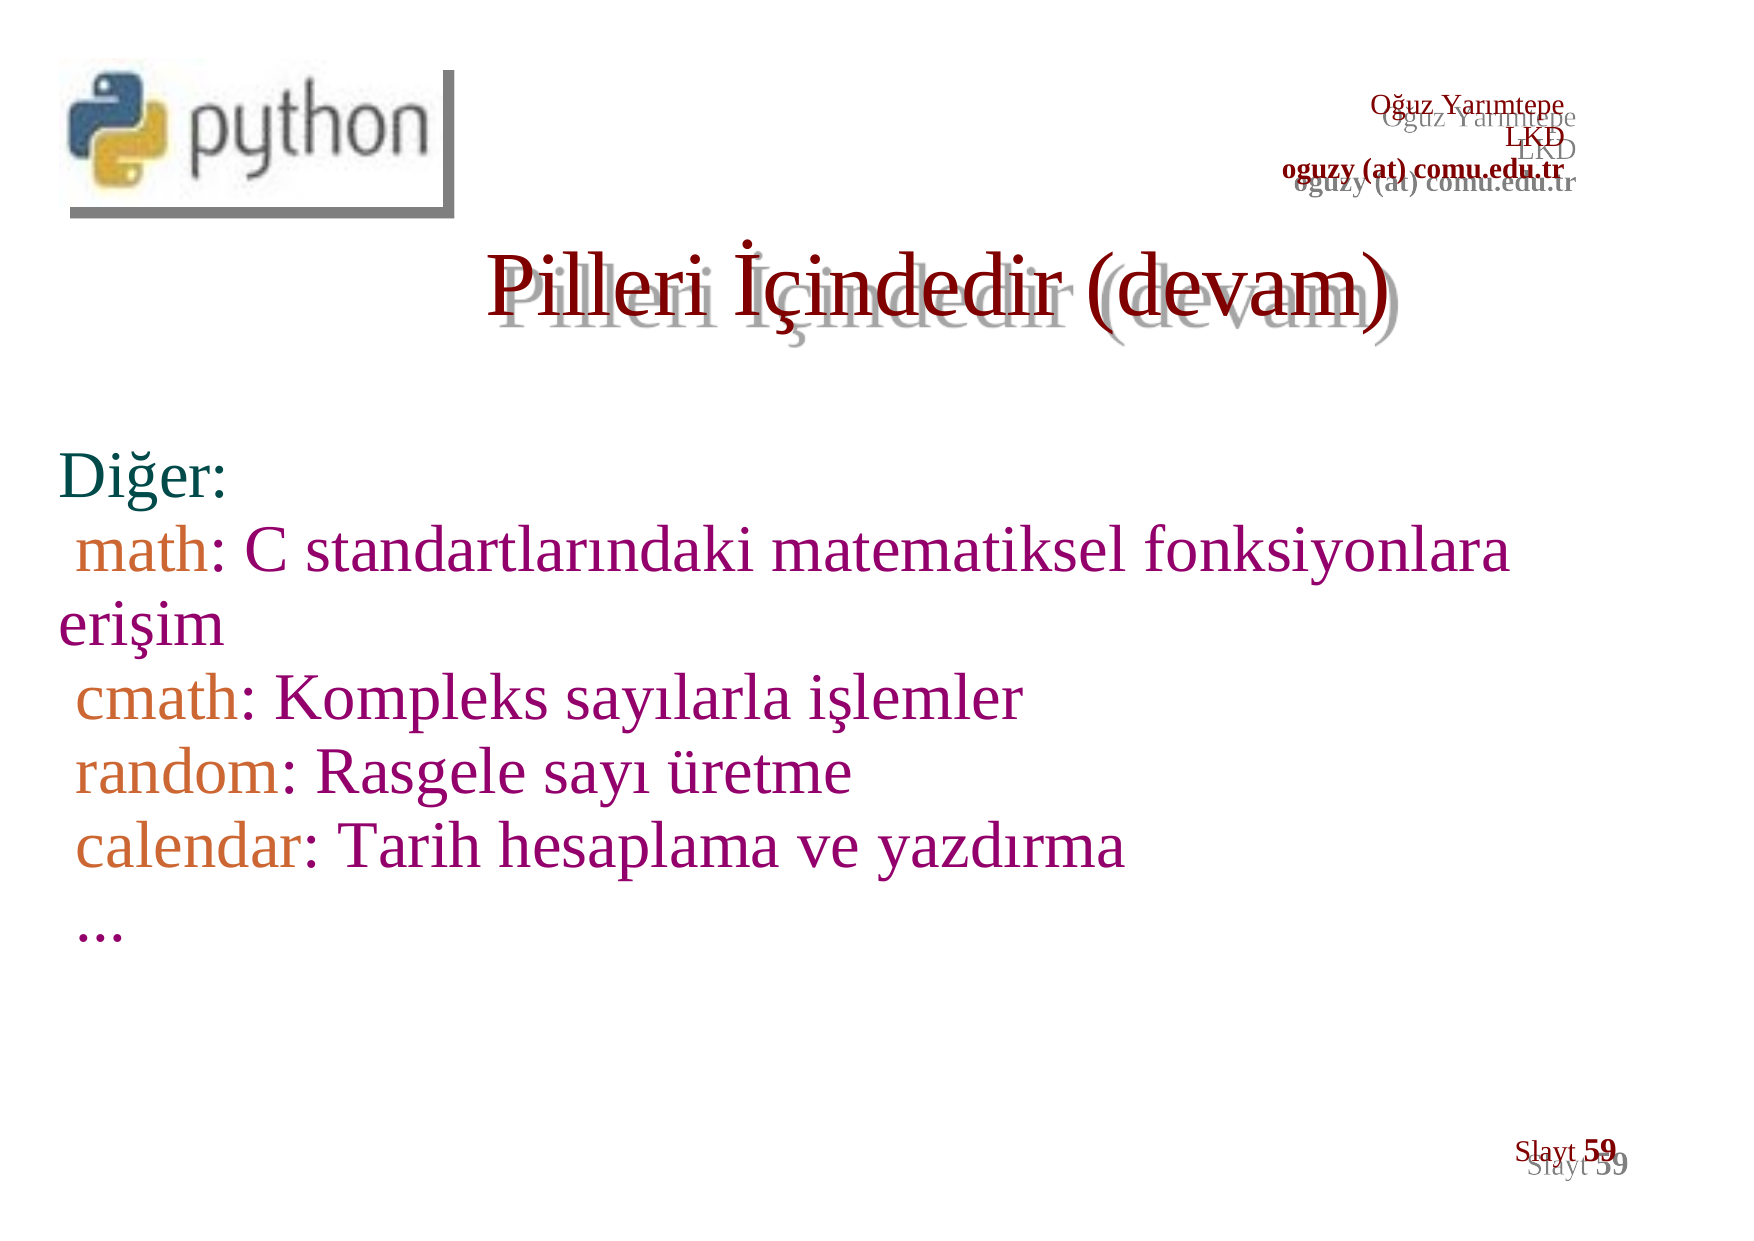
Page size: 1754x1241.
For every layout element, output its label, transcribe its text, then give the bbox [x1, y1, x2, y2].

title Pilleri İçindedir (devam) [194, 214, 1684, 355]
subtitle Diğer: math: C standartlarındaki matematiksel fonksiyonlara erişim cmath: Kompleks sayılarla işlemler random: Rasgele sayı üretme calendar: Tarih hesaplama ve yazdırma ... [59, 360, 1695, 1034]
picture [59, 58, 443, 207]
